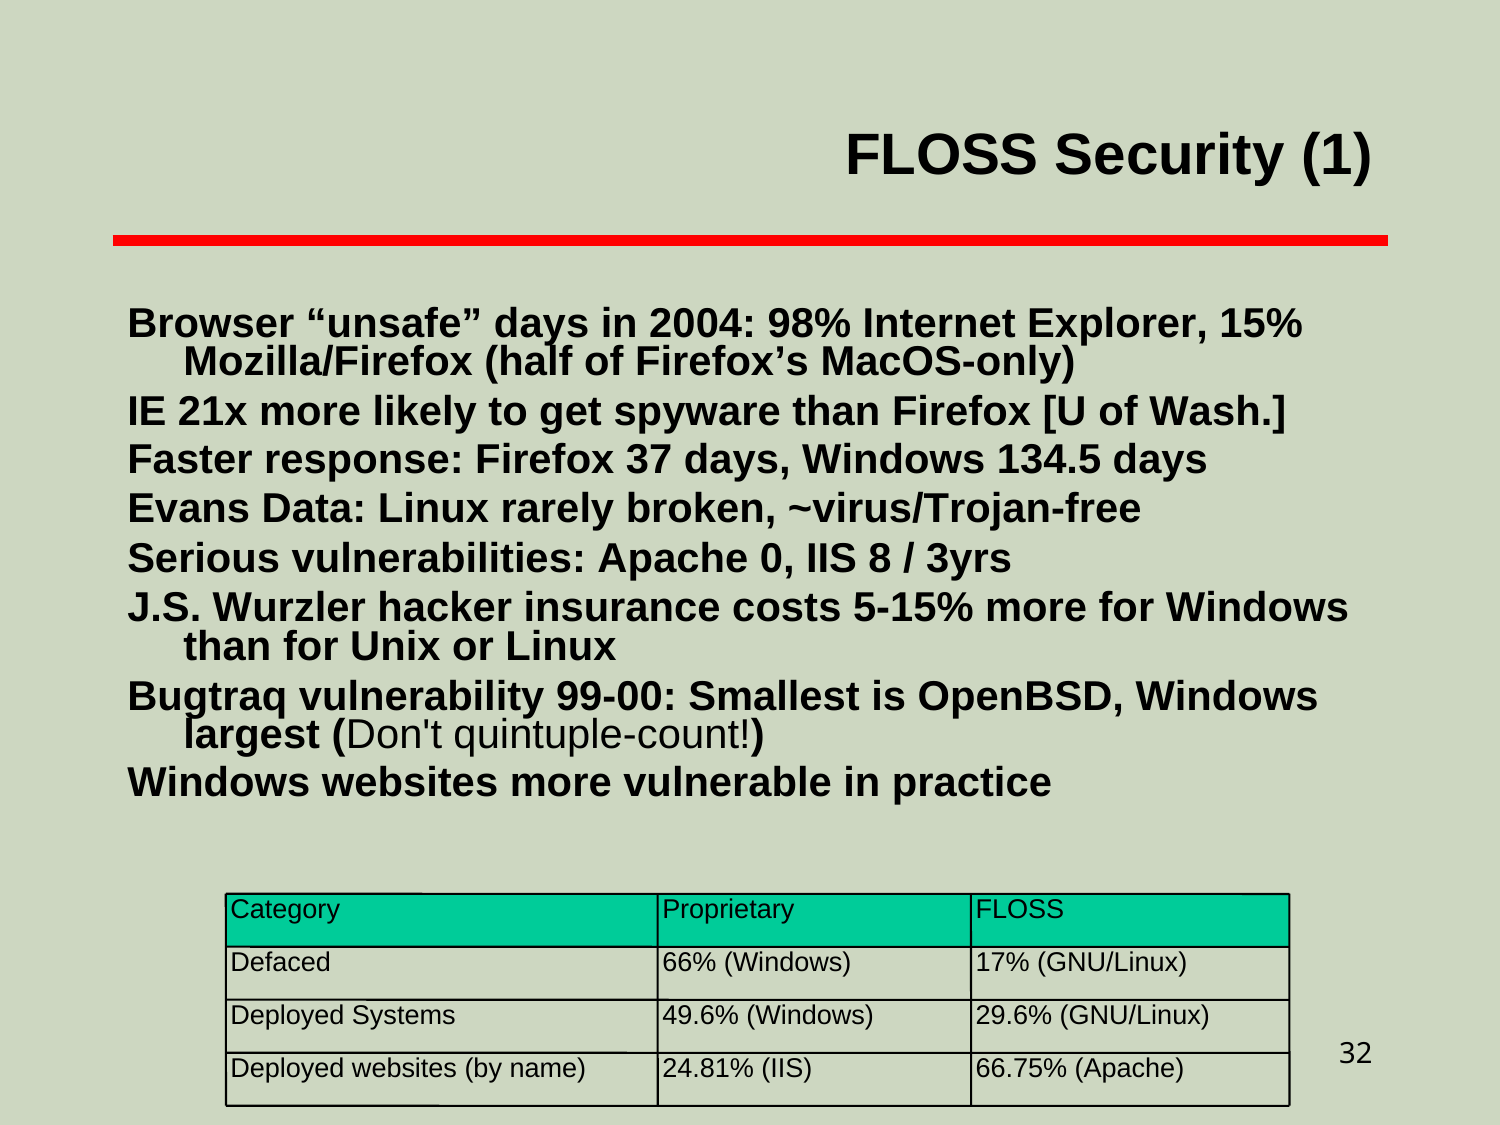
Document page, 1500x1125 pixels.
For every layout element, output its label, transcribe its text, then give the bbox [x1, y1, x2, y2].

text_box Deployed websites (by name) [227, 1054, 656, 1104]
title FLOSS Security (1) [337, 85, 1388, 224]
text_box Deployed Systems [227, 1001, 656, 1051]
text_box 66.75% (Apache) [973, 1054, 1288, 1104]
text_box FLOSS [972, 895, 1288, 945]
text_box 29.6% (GNU/Linux) [973, 1001, 1288, 1051]
text_box 66% (Windows) [659, 948, 970, 998]
text_box Proprietary [659, 895, 969, 945]
text_box Category [227, 895, 656, 945]
text_box 24.81% (IIS) [659, 1054, 970, 1104]
text_box 49.6% (Windows) [659, 1001, 970, 1051]
text_box 17% (GNU/Linux) [973, 948, 1288, 998]
list Browser “unsafe” days in 2004: 98% Internet Explorer, 15% Mozilla/Firefox (half of Firefox’s MacOS-only) IE 21x more likely to get spyware than Firefox [U of Wash.] Faster response: Firefox 37 days, Windows 134.5 days Evans Data: Linux rarely broken, ~virus/Trojan-free Serious vulnerabilities: Apache 0, IIS 8 / 3yrs J.S. Wurzler hacker insurance costs 5-15% more for Windows than for Unix or Linux Bugtraq vulnerability 99-00: Smallest is OpenBSD, Windows largest (Don't quintuple-count!) Windows websites more vulnerable in practice [112, 299, 1388, 821]
text_box Defaced [227, 948, 656, 998]
